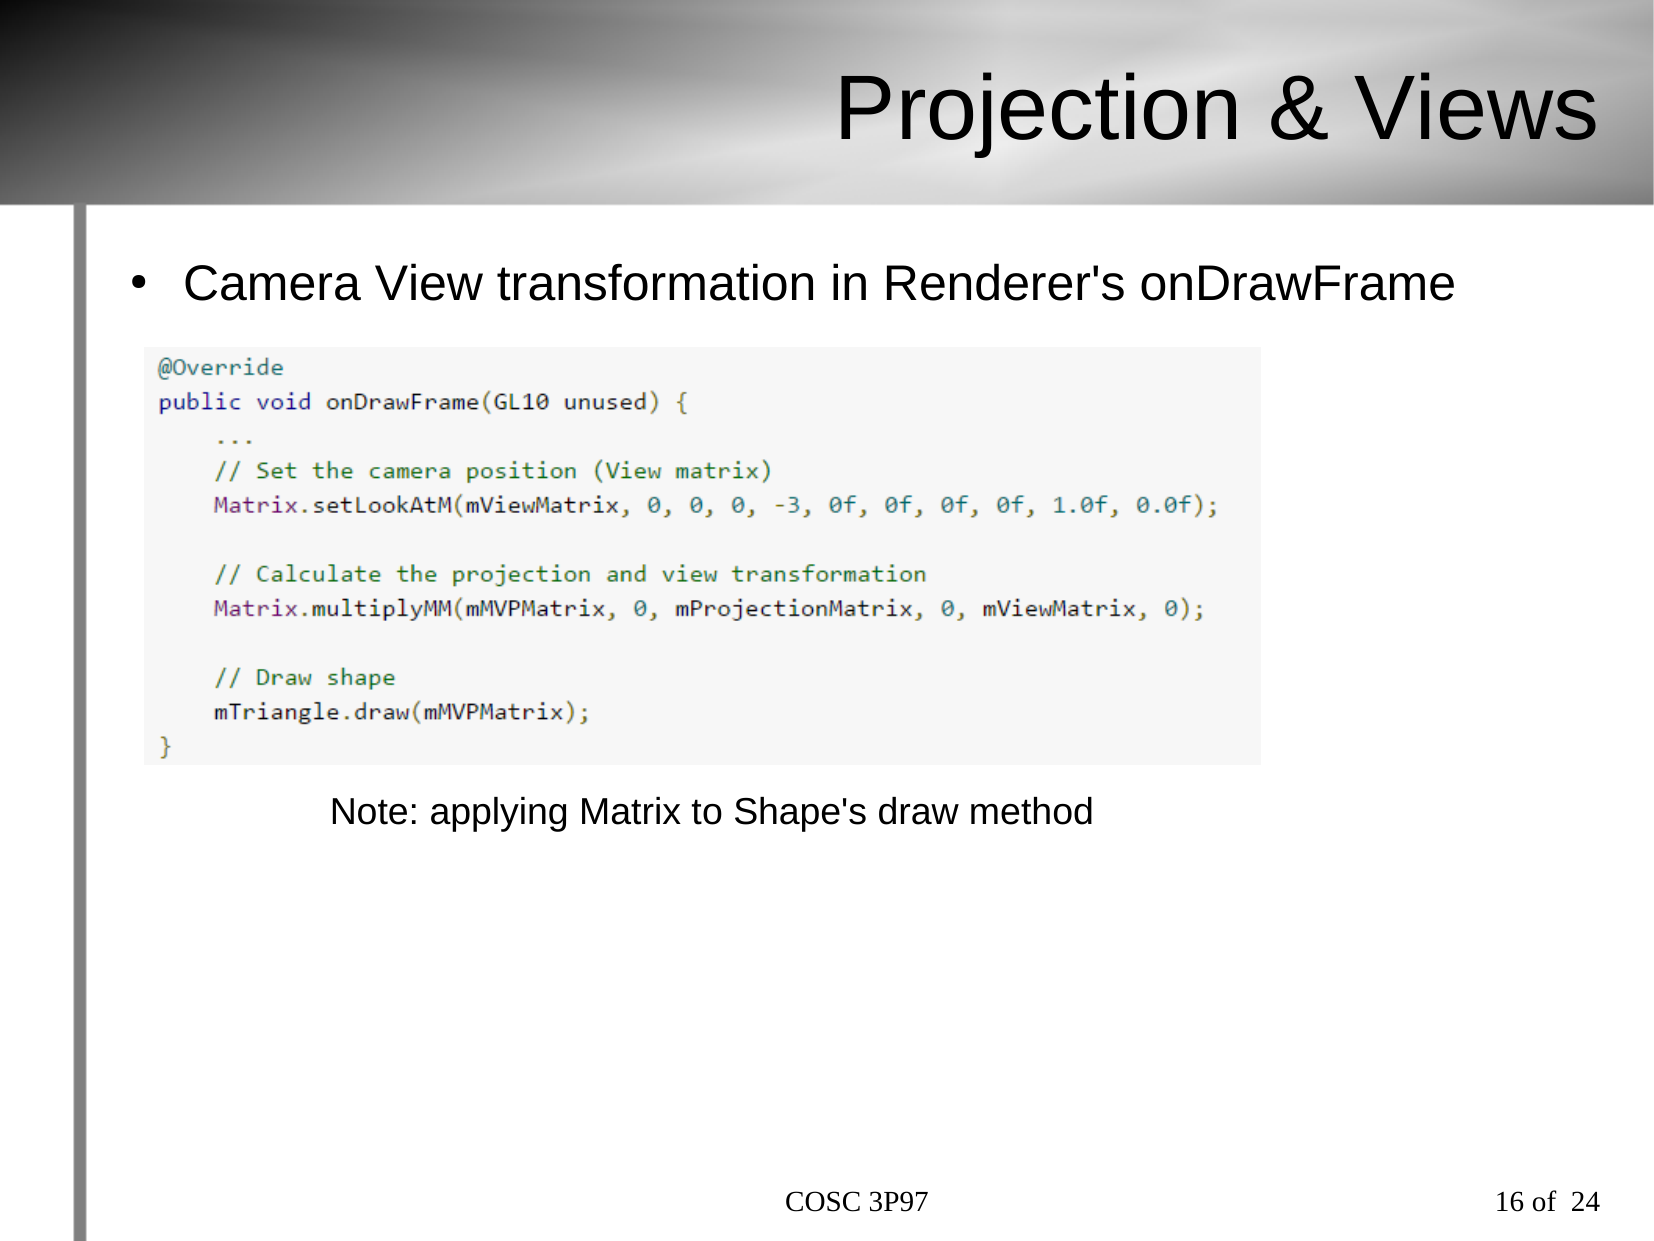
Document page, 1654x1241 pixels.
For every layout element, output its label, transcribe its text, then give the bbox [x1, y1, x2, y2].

text_box Note: applying Matrix to Shape's draw method [315, 783, 1108, 841]
list Camera View transformation in Renderer's onDrawFrame [112, 255, 1601, 1141]
title Projection & Views [112, 13, 1601, 201]
picture [0, 0, 1654, 1241]
